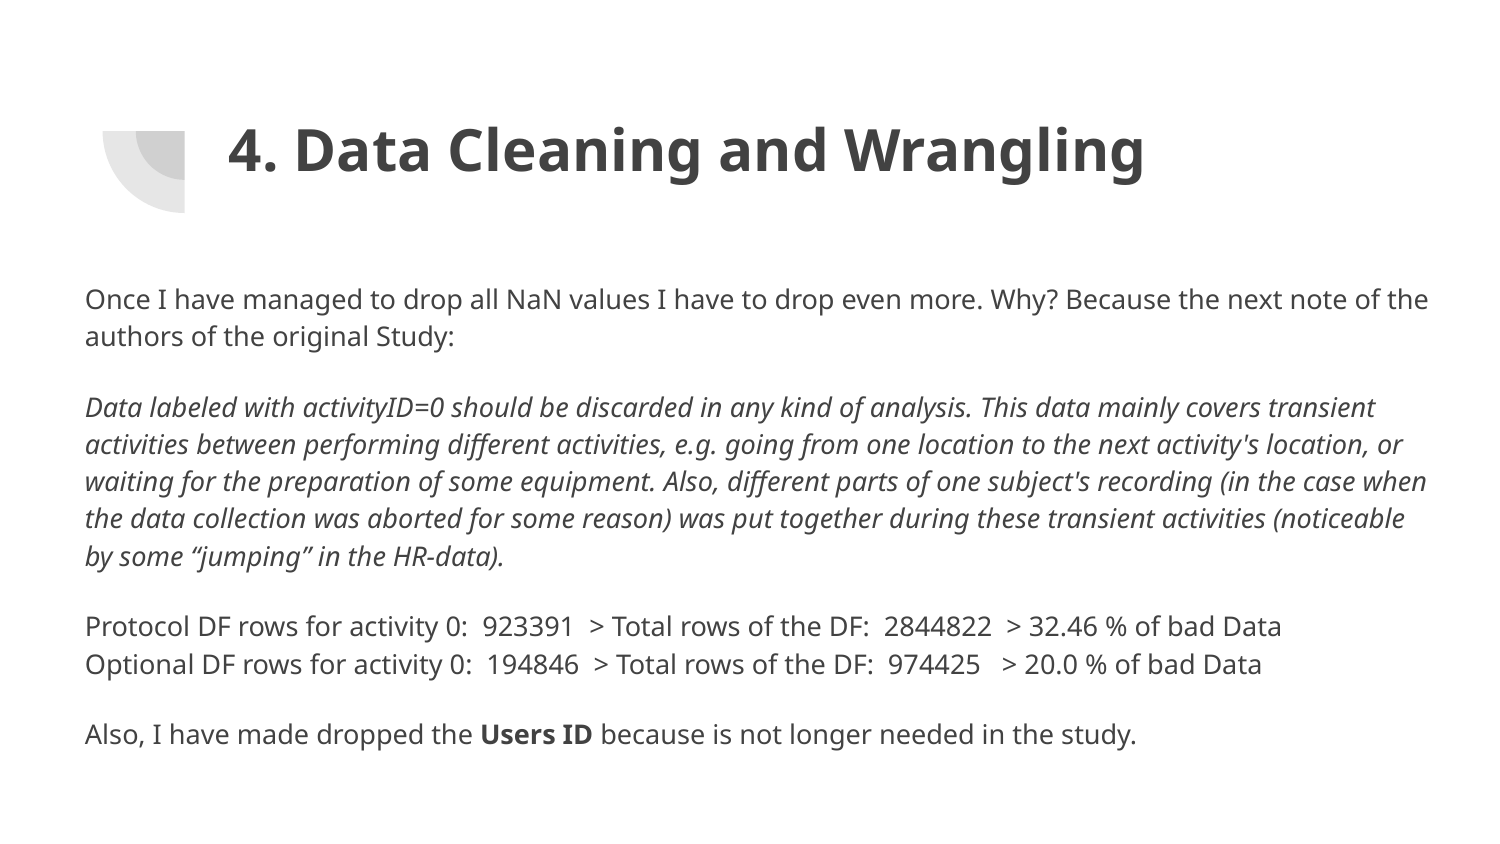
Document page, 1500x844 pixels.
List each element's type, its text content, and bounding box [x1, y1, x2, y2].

title 4. Data Cleaning and Wrangling [213, 98, 1368, 262]
list Once I have managed to drop all NaN values I have to drop even more. Why? Because the next note of the authors of the original Study: Data labeled with activityID=0 should be discarded in any kind of analysis. This data mainly covers transient activities between performing different activities, e.g. going from one location to the next activity's location, or waiting for the preparation of some equipment. Also, different parts of one subject's recording (in the case when the data collection was aborted for some reason) was put together during these transient activities (noticeable by some “jumping” in the HR-data). Protocol DF rows for activity 0: 923391 > Total rows of the DF: 2844822 > 32.46 % of bad Data Optional DF rows for activity 0: 194846 > Total rows of the DF: 974425 > 20.0 % of bad Data Also, I have made dropped the Users ID because is not longer needed in the study. [69, 262, 1452, 787]
